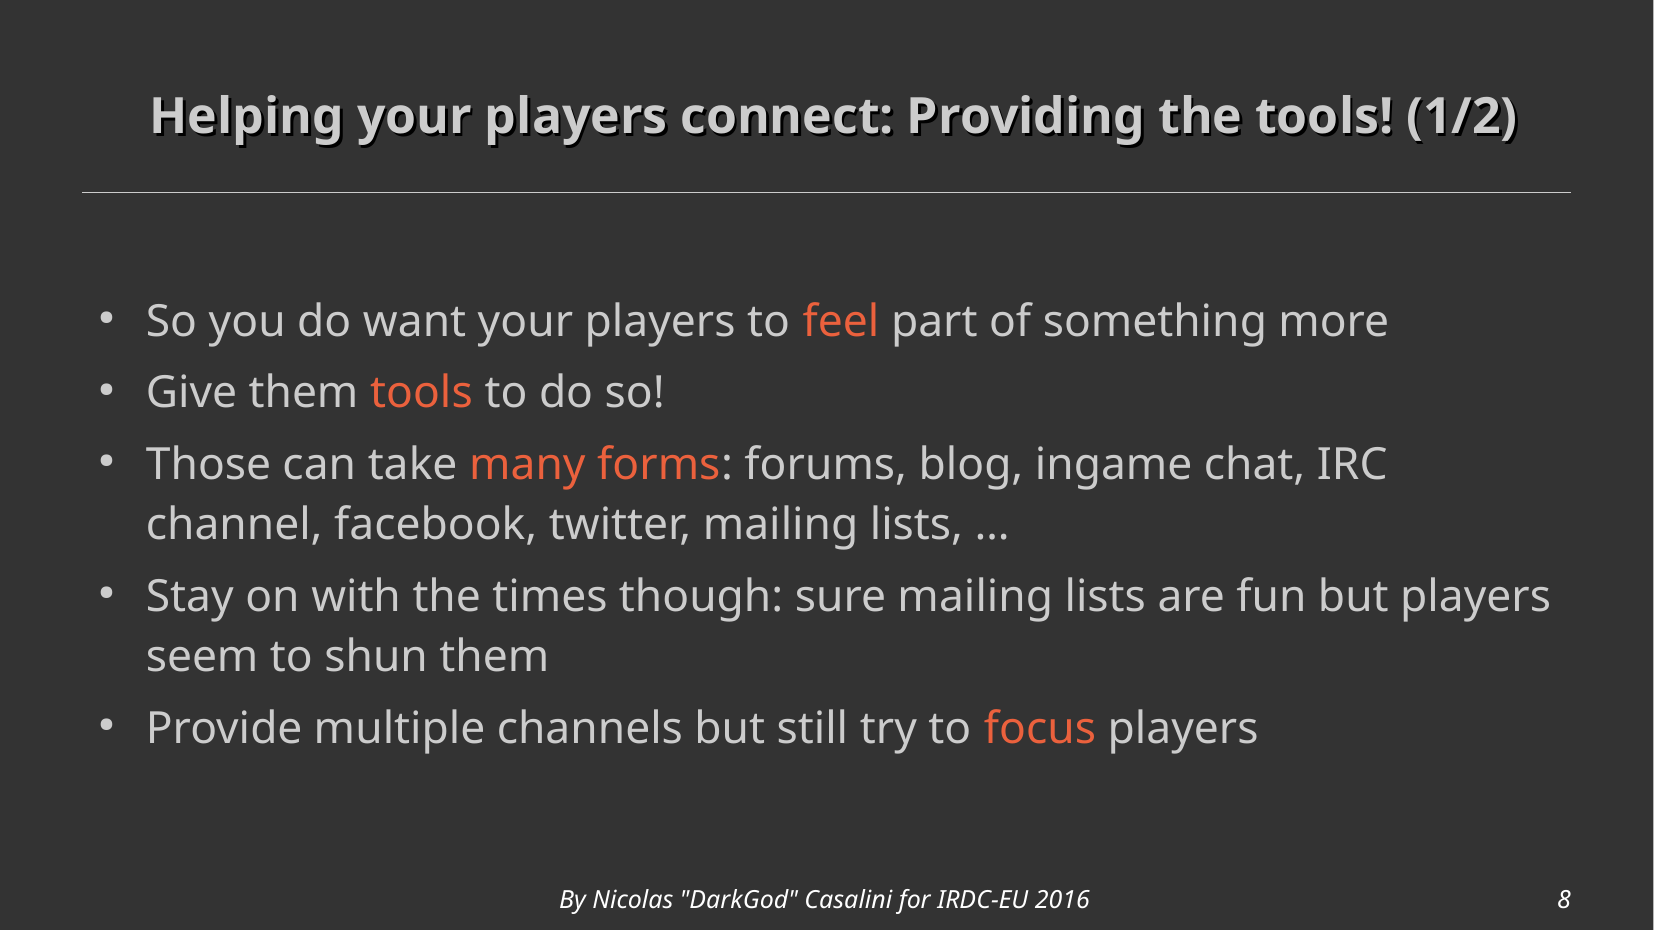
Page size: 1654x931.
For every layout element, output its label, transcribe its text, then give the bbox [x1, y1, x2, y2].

list So you do want your players to feel part of something more Give them tools to do so! Those can take many forms: forums, blog, ingame chat, IRC channel, facebook, twitter, mailing lists, … Stay on with the times though: sure mailing lists are fun but players seem to shun them Provide multiple channels but still try to focus players [82, 217, 1571, 757]
title Helping your players connect: Providing the tools! (1/2) [38, 37, 1595, 193]
